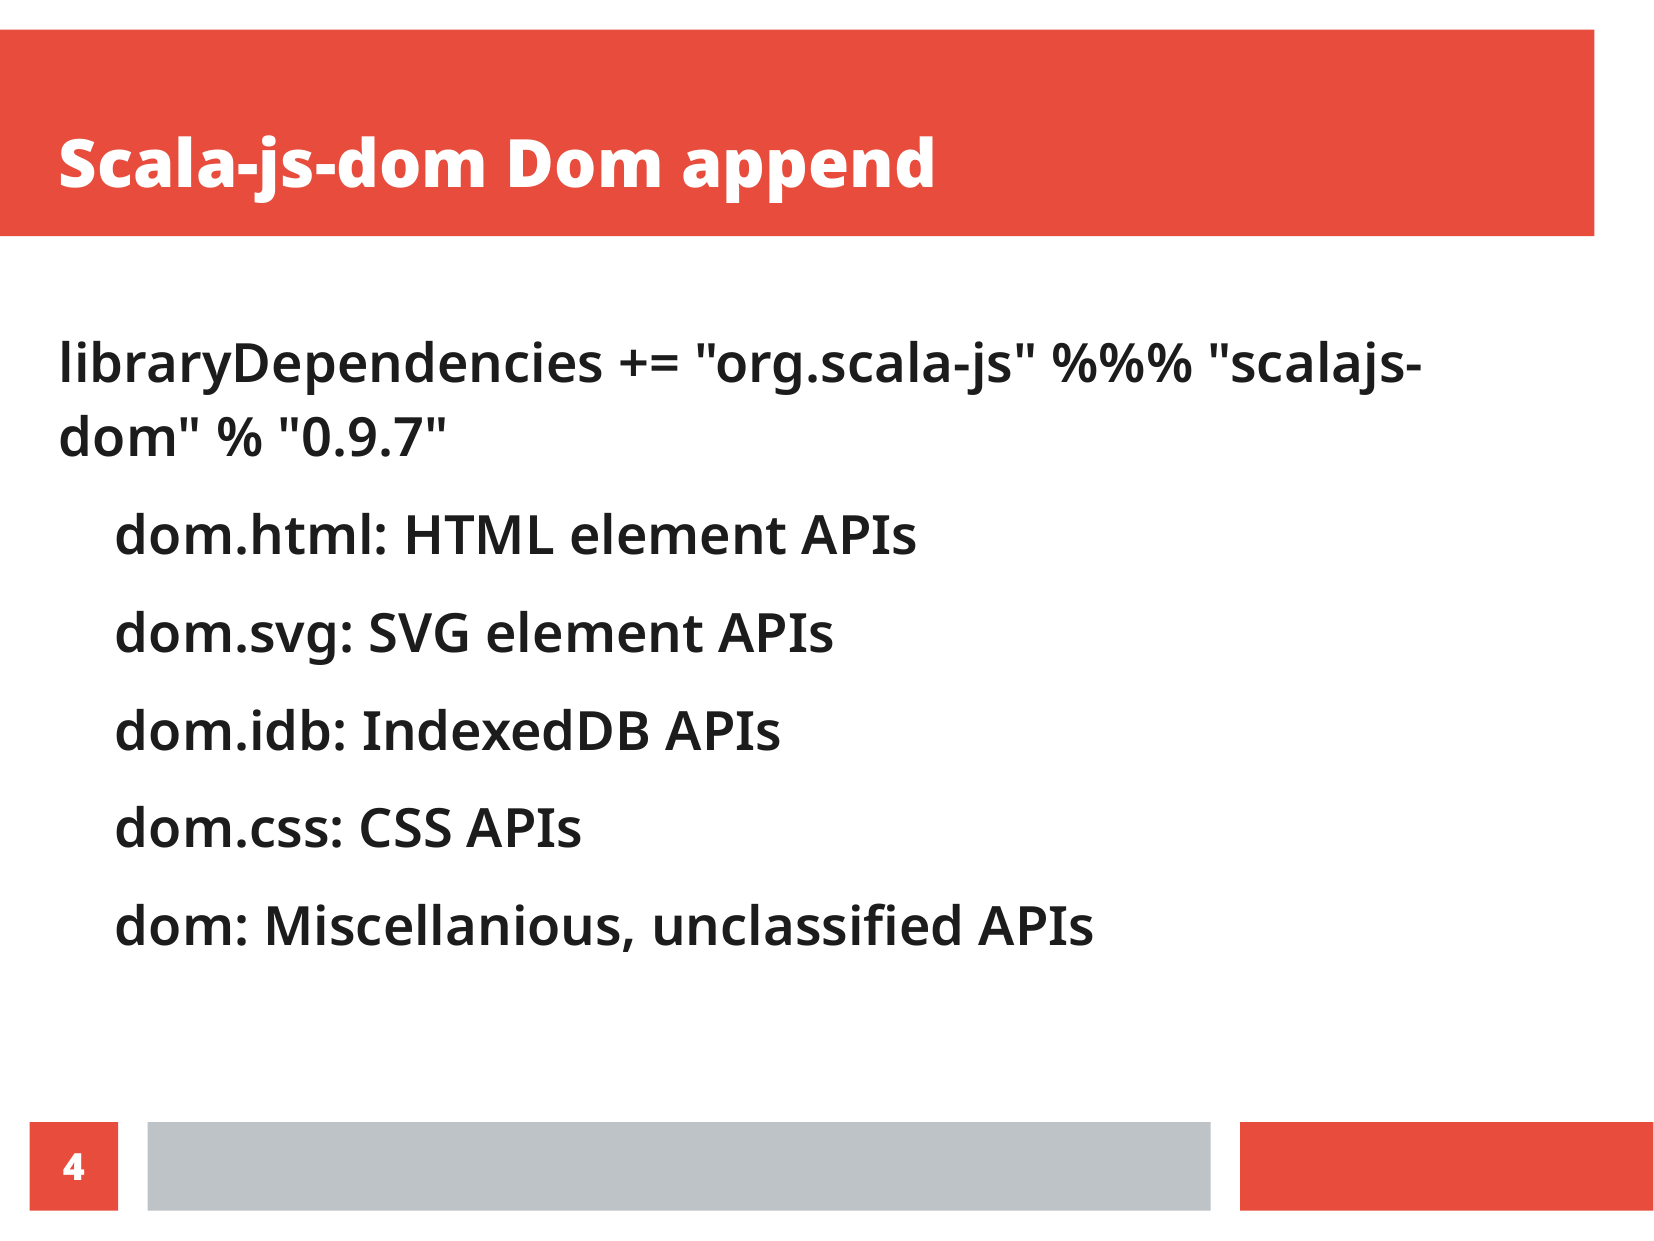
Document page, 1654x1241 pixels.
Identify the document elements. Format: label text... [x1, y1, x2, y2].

title Scala-js-dom Dom append [59, 59, 1595, 207]
list libraryDependencies += "org.scala-js" %%% "scalajs-dom" % "0.9.7" dom.html: HTML element APIs dom.svg: SVG element APIs dom.idb: IndexedDB APIs dom.css: CSS APIs dom: Miscellanious, unclassified APIs [59, 324, 1565, 1093]
